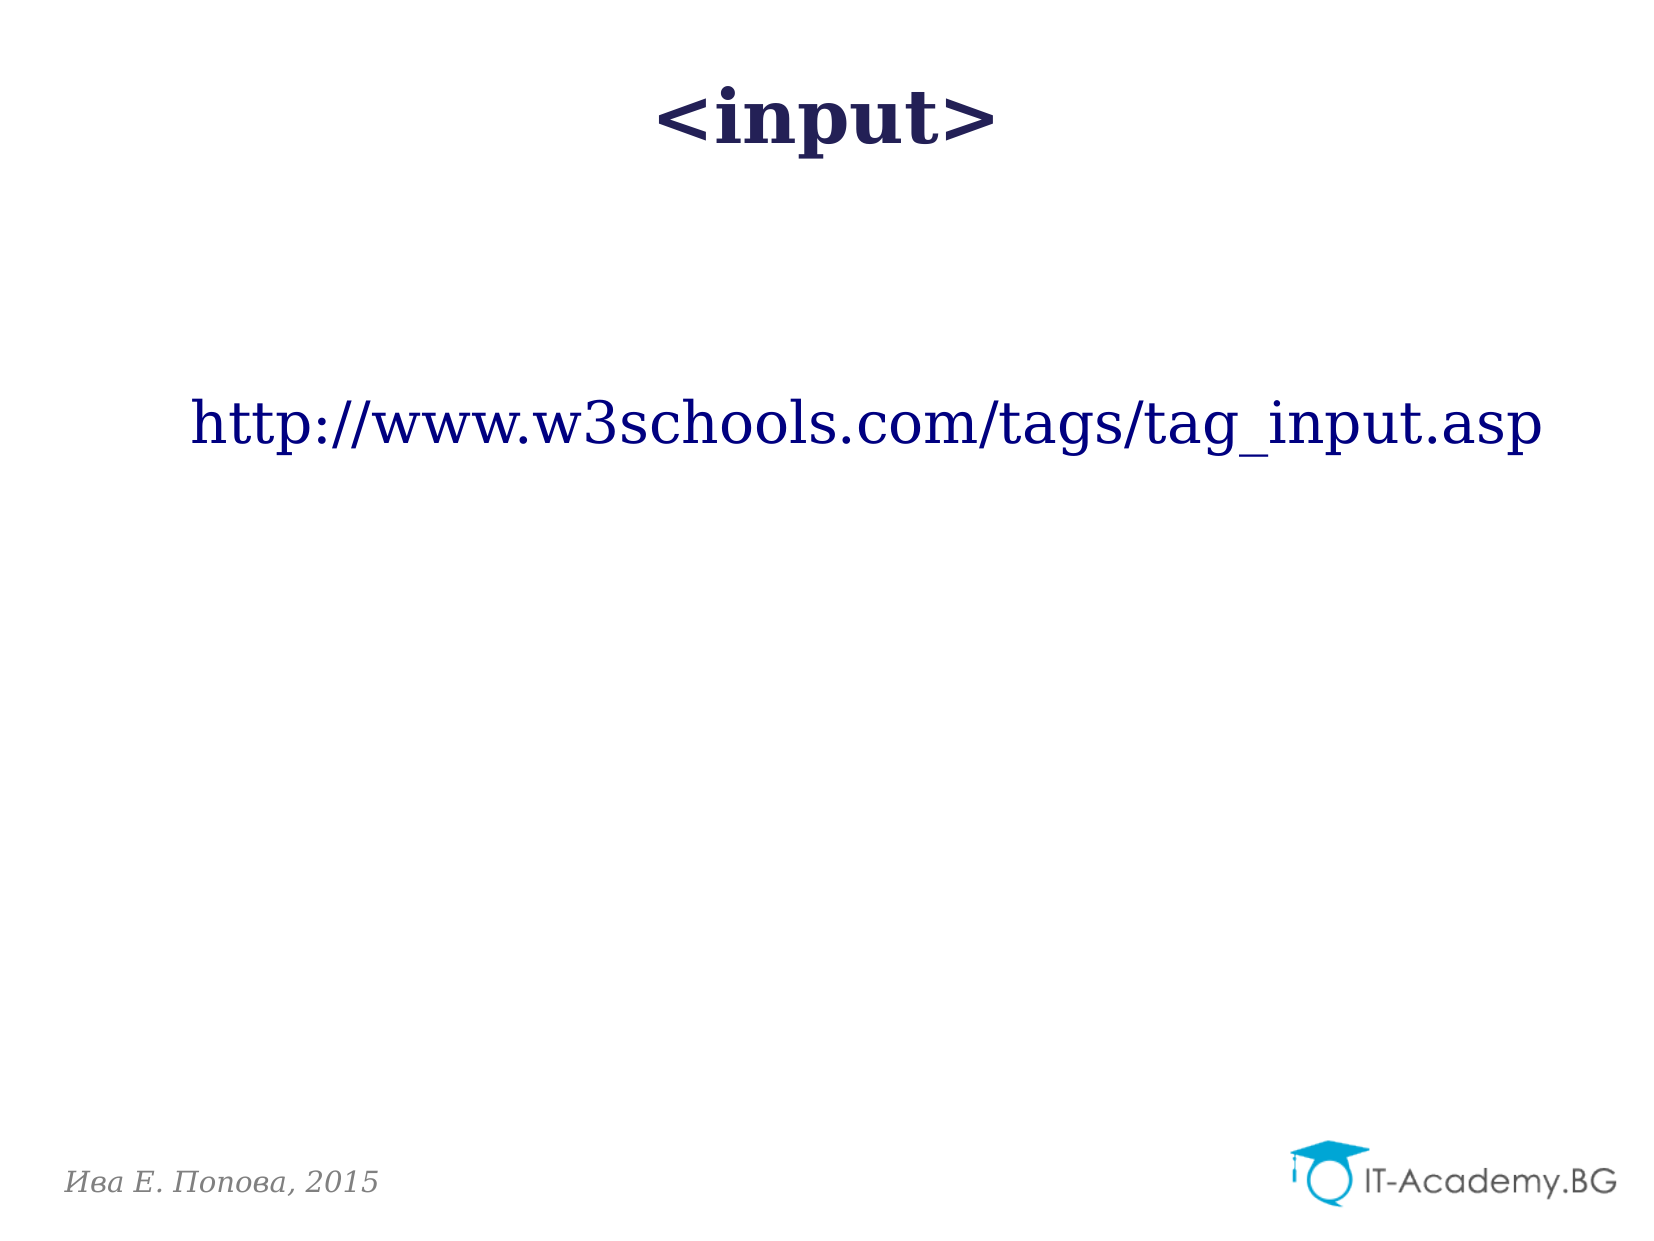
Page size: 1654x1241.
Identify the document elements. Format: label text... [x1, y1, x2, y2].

list http://www.w3schools.com/tags/tag_input.asp [120, 390, 1546, 556]
picture [1289, 1139, 1618, 1215]
title <input> [82, 55, 1571, 181]
